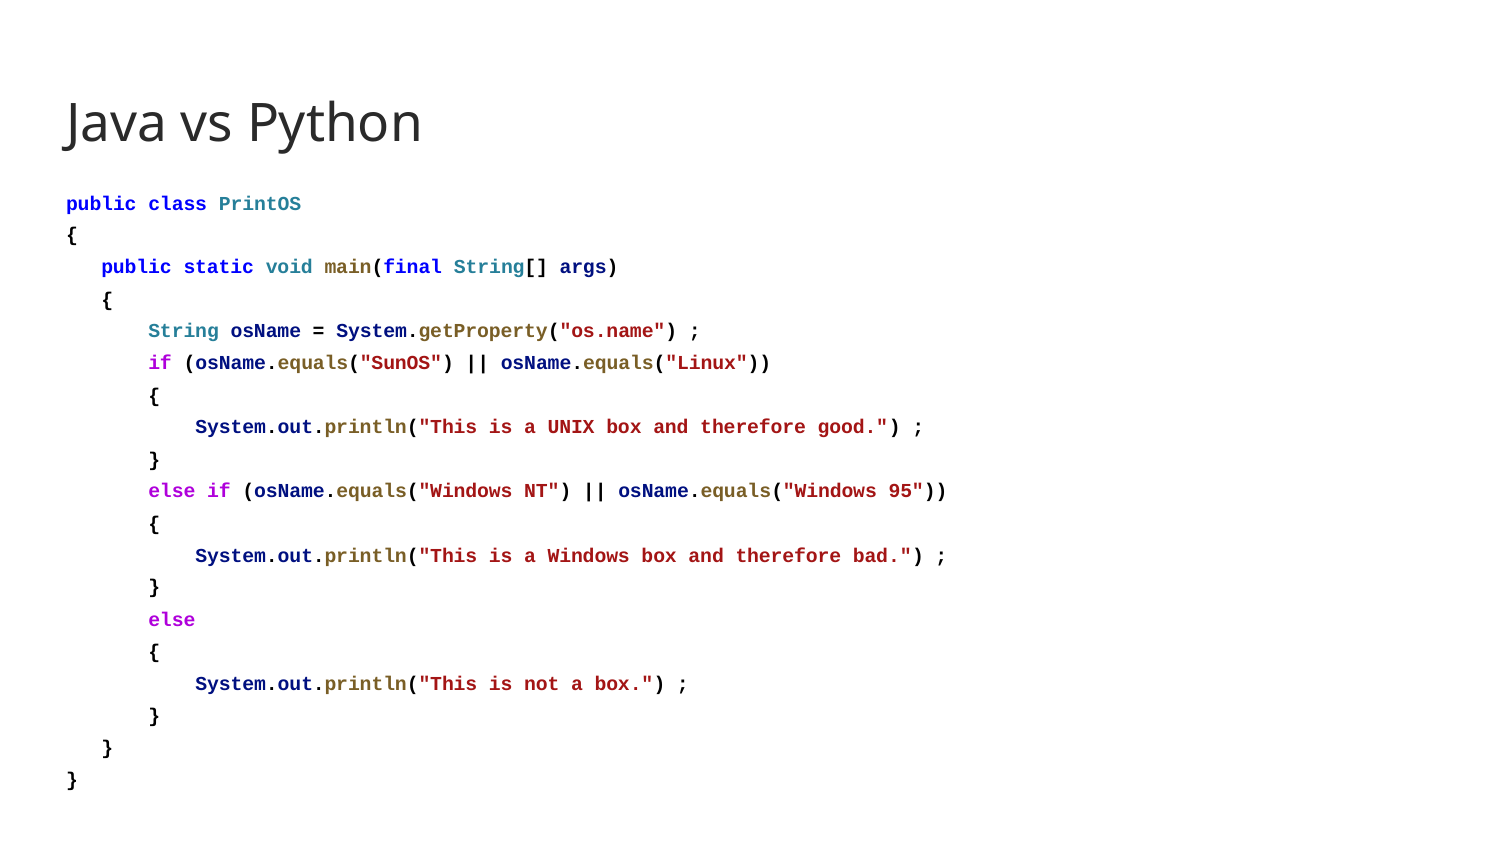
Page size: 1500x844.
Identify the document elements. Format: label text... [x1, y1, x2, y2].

title Java vs Python [51, 72, 1449, 167]
text_box public class PrintOS { public static void main(final String[] args) { String osName = System.getProperty("os.name") ; if (osName.equals("SunOS") || osName.equals("Linux")) { System.out.println("This is a UNIX box and therefore good.") ; } else if (osName.equals("Windows NT") || osName.equals("Windows 95")) { System.out.println("This is a Windows box and therefore bad.") ; } else { System.out.println("This is not a box.") ; } } } [51, 166, 1254, 806]
